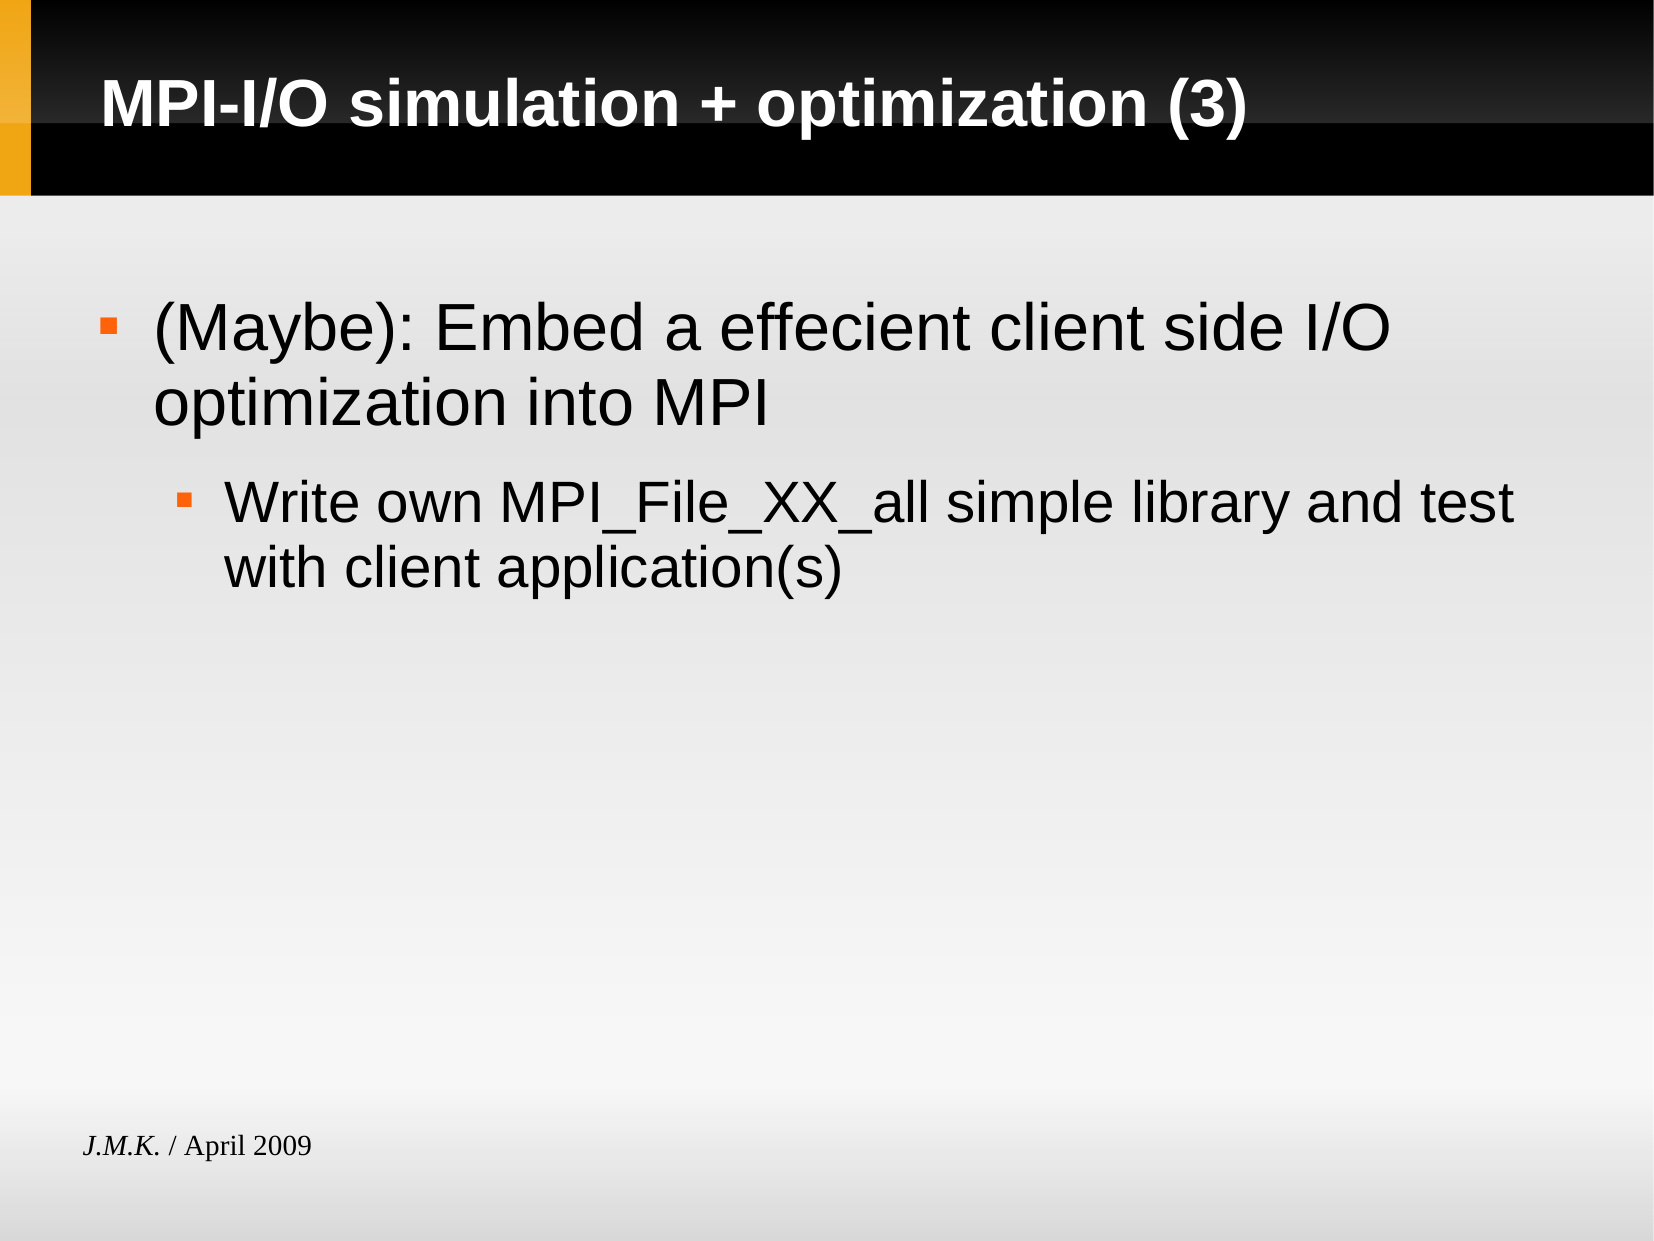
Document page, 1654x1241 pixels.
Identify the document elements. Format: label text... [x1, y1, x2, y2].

list (Maybe): Embed a effecient client side I/O optimization into MPI Write own MPI_File_XX_all simple library and test with client application(s) [82, 290, 1571, 1094]
title MPI-I/O simulation + optimization (3) [76, 7, 1565, 200]
picture [0, 0, 1654, 1241]
